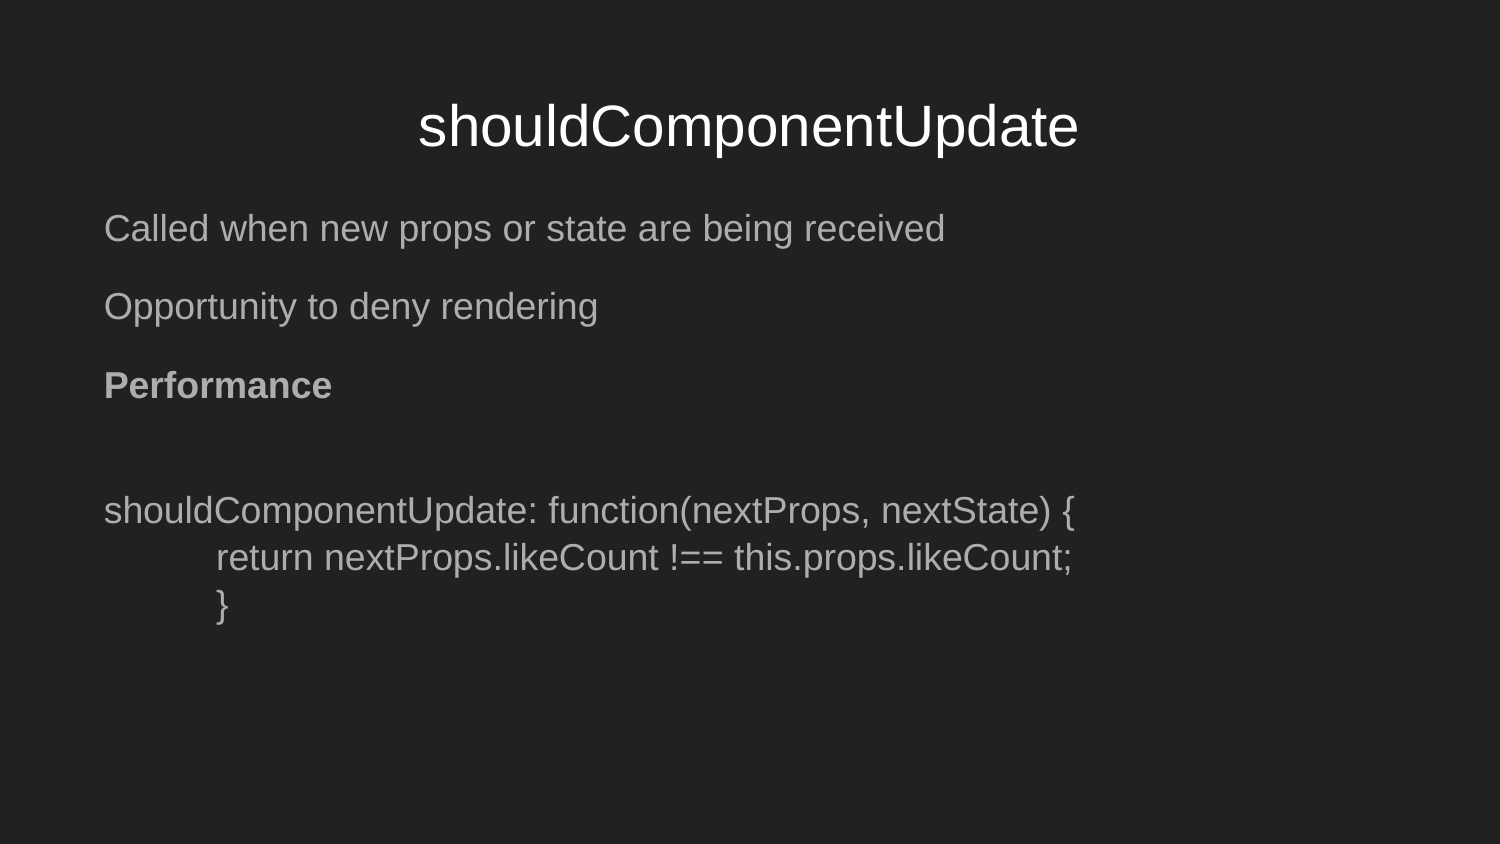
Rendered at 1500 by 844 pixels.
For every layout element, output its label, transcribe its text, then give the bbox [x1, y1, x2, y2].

title shouldComponentUpdate [51, 72, 1449, 167]
list Called when new props or state are being received Opportunity to deny rendering Performance shouldComponentUpdate: function(nextProps, nextState) { return nextProps.likeCount !== this.props.likeCount; } [51, 189, 1449, 750]
